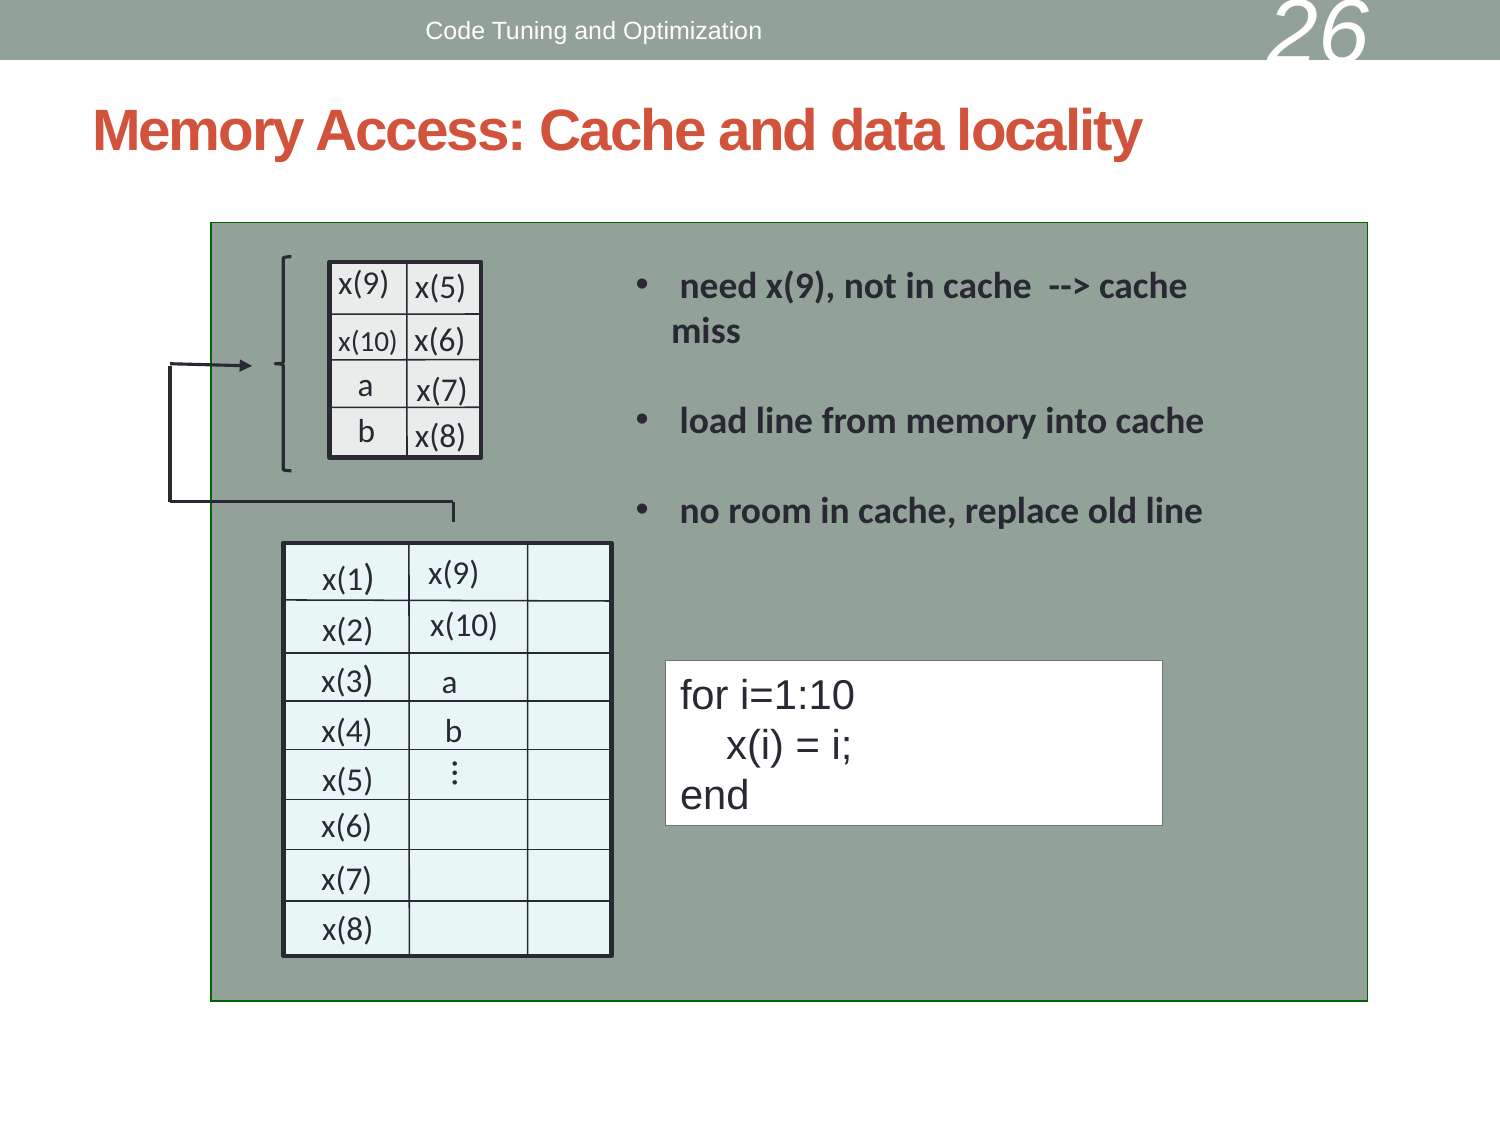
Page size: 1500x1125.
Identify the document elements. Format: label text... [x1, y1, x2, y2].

text_box x(6) [306, 796, 419, 849]
title Memory Access: Cache and data locality [77, 66, 1357, 188]
text_box x(6) [399, 310, 508, 360]
text_box a [342, 355, 428, 402]
text_box [211, 222, 1368, 1001]
text_box x(7) [428, 360, 511, 416]
text_box … [438, 745, 498, 841]
text_box for i=1:10 x(i) = i; end [665, 660, 1163, 826]
text_box x(4) [306, 702, 420, 758]
text_box x(10) [323, 314, 479, 365]
text_box x(8) [400, 406, 509, 462]
text_box x(3) [306, 647, 419, 702]
text_box x(5) [307, 750, 421, 806]
text_box x(2) [307, 600, 415, 647]
footer Code Tuning and Optimization [410, 3, 1086, 57]
text_box need x(9), not in cache --> cache miss load line from memory into cache no room in cache, replace old line [620, 253, 1269, 539]
slide_number <number> [1252, 0, 1428, 54]
text_box x(1) [307, 545, 415, 600]
text_box x(10) [415, 595, 555, 651]
text_box x(9) [413, 544, 528, 599]
text_box x(9) [323, 254, 450, 310]
text_box x(8) [307, 900, 421, 955]
text_box b [342, 402, 428, 457]
text_box b [430, 701, 515, 757]
text_box x(5) [450, 257, 509, 313]
text_box x(7) [306, 849, 419, 905]
text_box a [426, 652, 512, 708]
